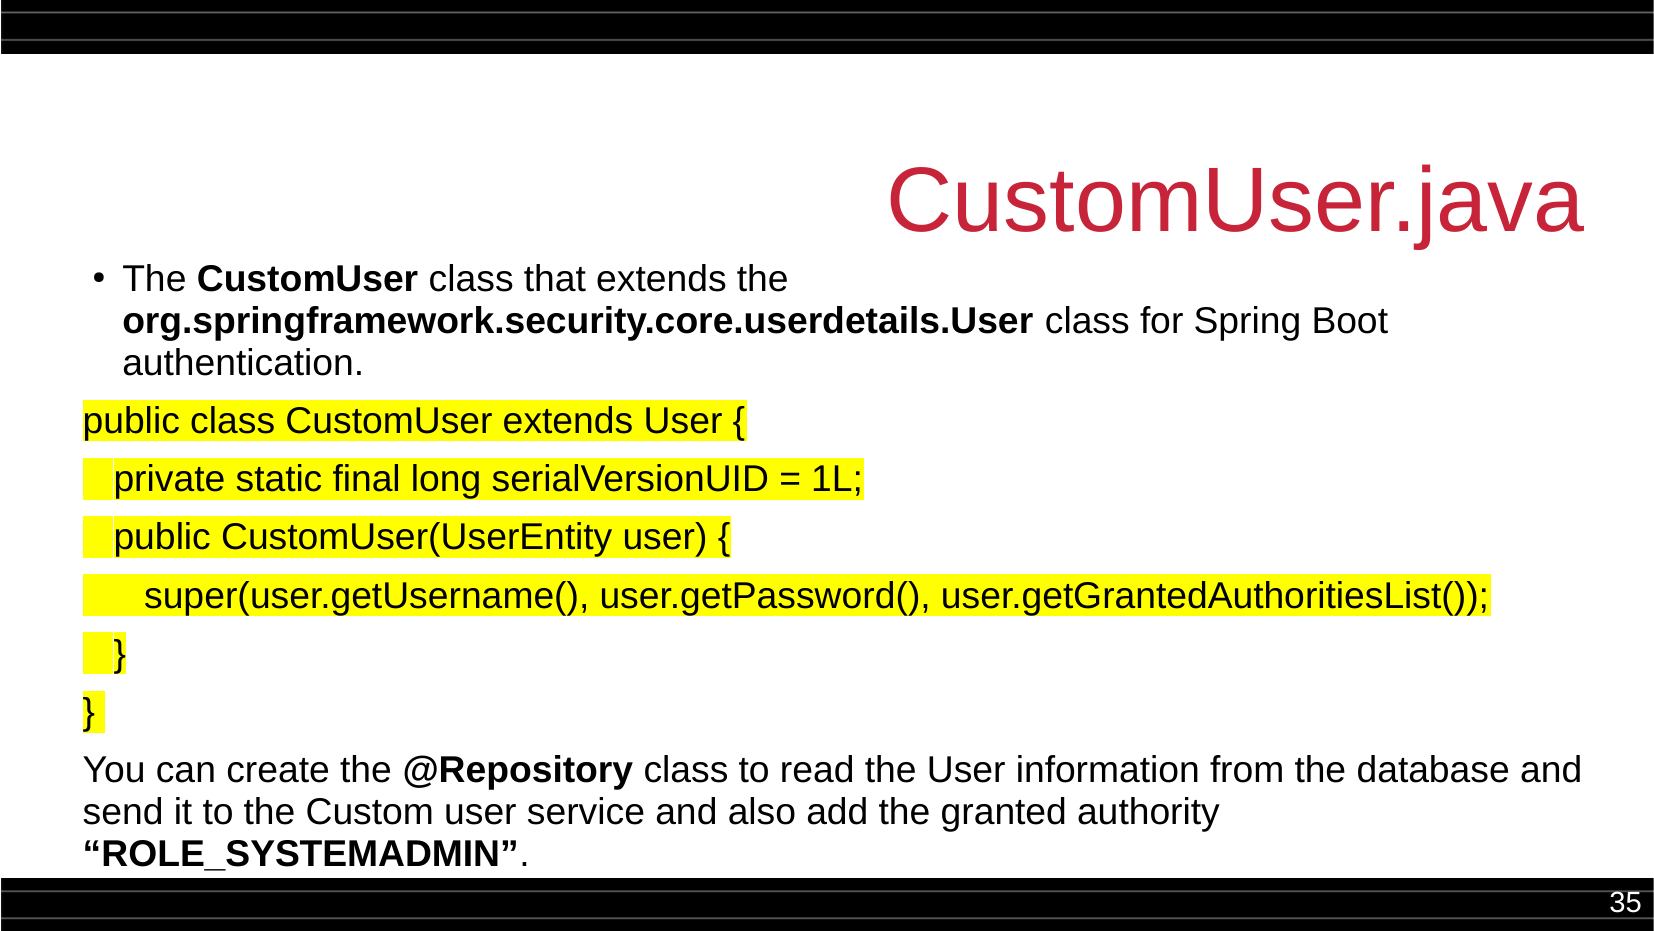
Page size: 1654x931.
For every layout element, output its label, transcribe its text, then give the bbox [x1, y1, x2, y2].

title CustomUser.java [886, 97, 1648, 303]
picture [1, 0, 1654, 54]
picture [1, 878, 1654, 931]
list The CustomUser class that extends the org.springframework.security.core.userdetails.User class for Spring Boot authentication. public class CustomUser extends User { private static final long serialVersionUID = 1L; public CustomUser(UserEntity user) { super(user.getUsername(), user.getPassword(), user.getGrantedAuthoritiesList()); } } You can create the @Repository class to read the User information from the database and send it to the Custom user service and also add the granted authority “ROLE_SYSTEMADMIN”. [82, 257, 1599, 880]
